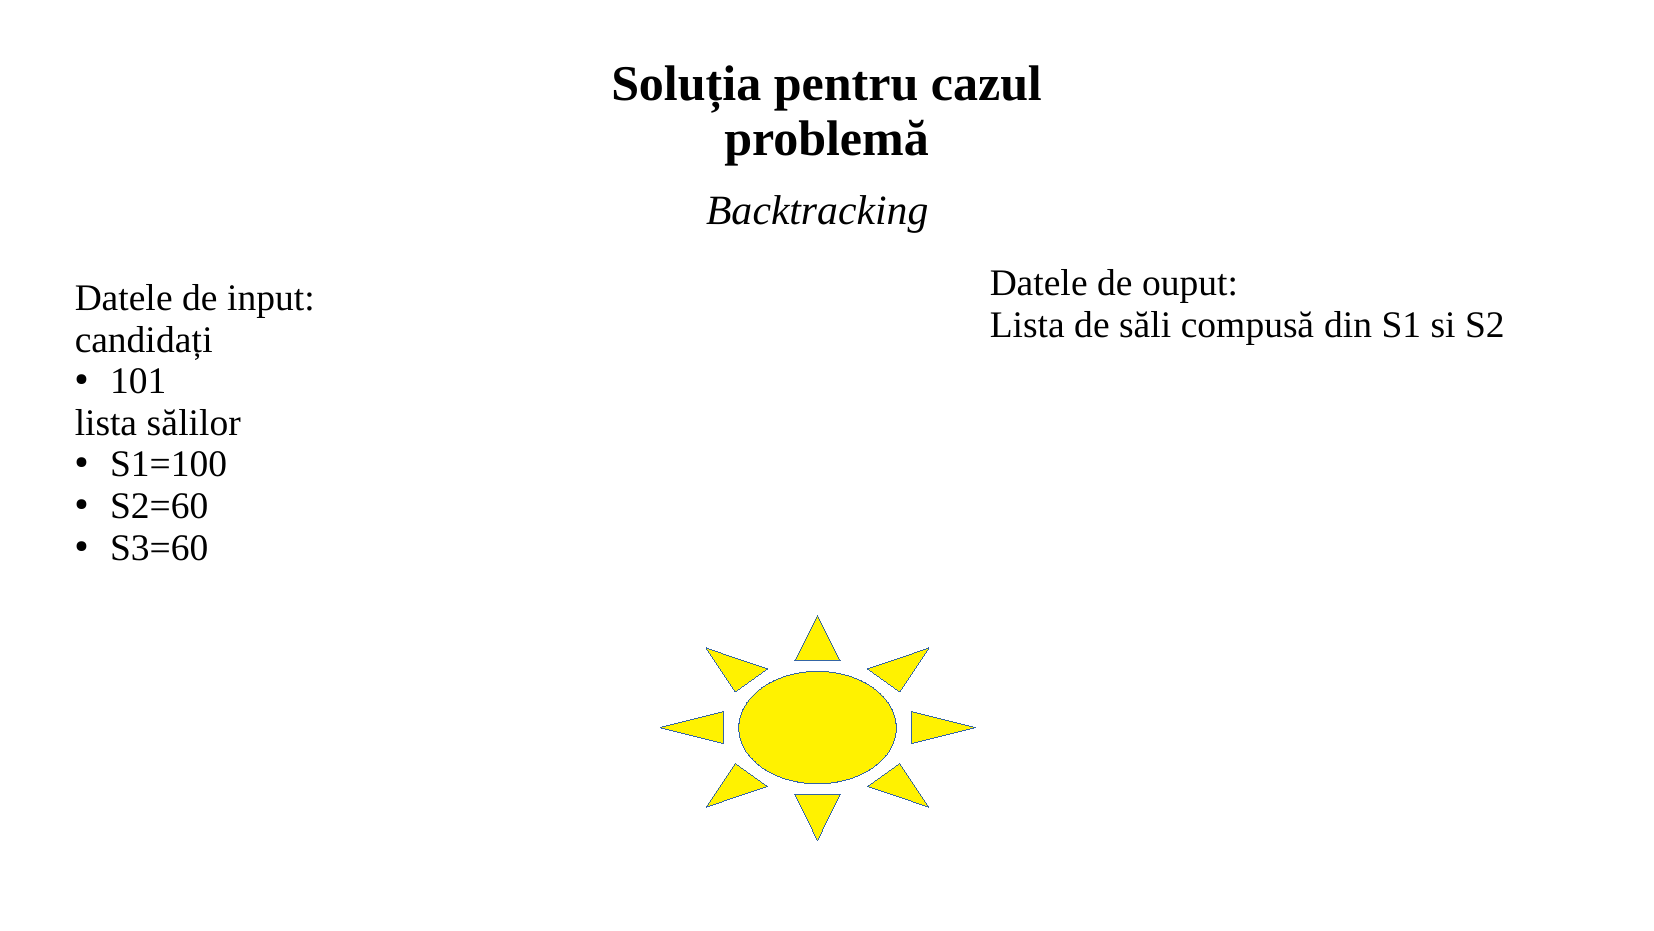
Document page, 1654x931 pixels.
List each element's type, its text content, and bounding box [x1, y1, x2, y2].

text_box Backtracking [600, 180, 1036, 242]
text_box Soluția pentru cazul problemă [489, 48, 1165, 175]
text_box [738, 671, 897, 784]
text_box Datele de input: candidați 101 lista sălilor S1=100 S2=60 S3=60 [60, 270, 571, 621]
text_box [911, 711, 976, 744]
text_box [867, 763, 929, 808]
text_box [794, 794, 841, 841]
text_box [867, 647, 929, 692]
text_box Datele de ouput: Lista de săli compusă din S1 si S2 [975, 255, 1576, 396]
text_box [660, 711, 724, 744]
text_box [706, 763, 768, 808]
text_box [706, 647, 768, 692]
text_box [794, 615, 841, 661]
